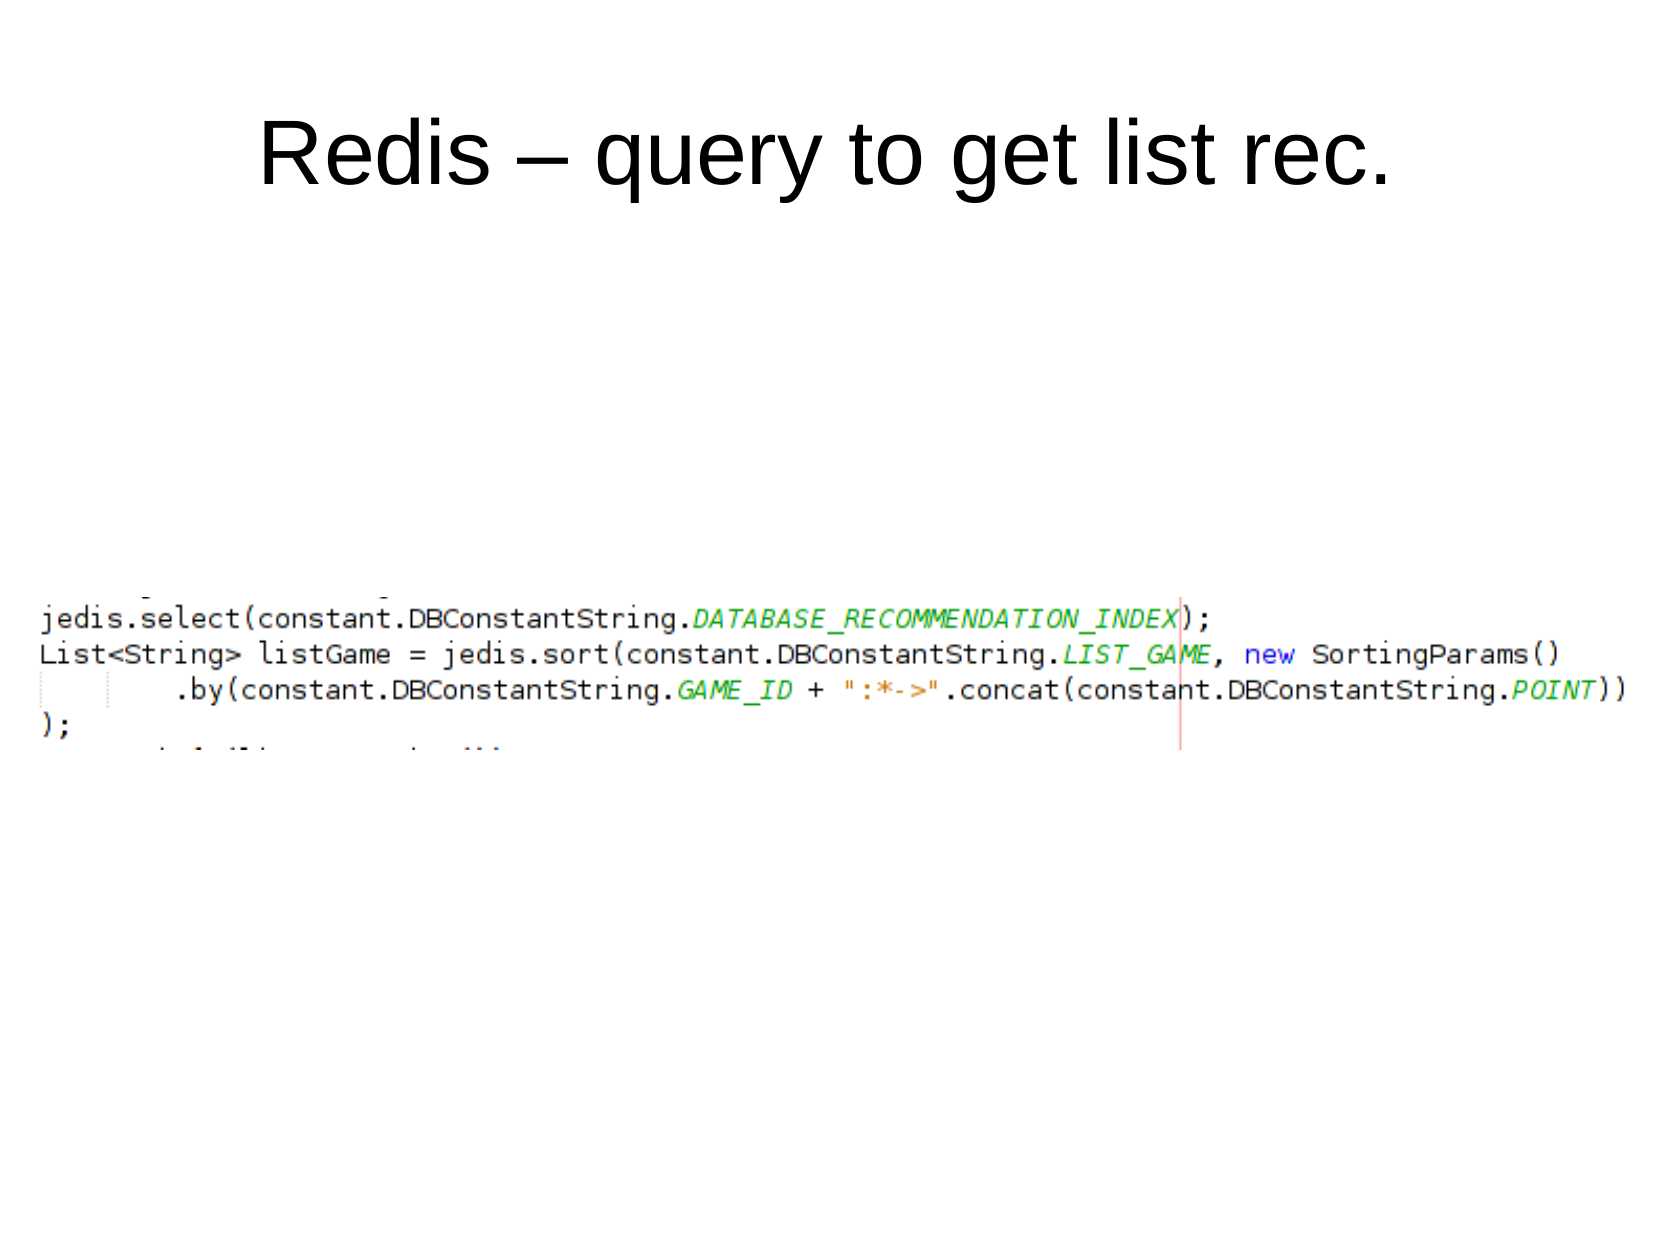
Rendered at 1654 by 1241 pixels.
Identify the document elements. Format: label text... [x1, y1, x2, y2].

title Redis – query to get list rec. [82, 49, 1571, 257]
picture [15, 597, 1654, 751]
